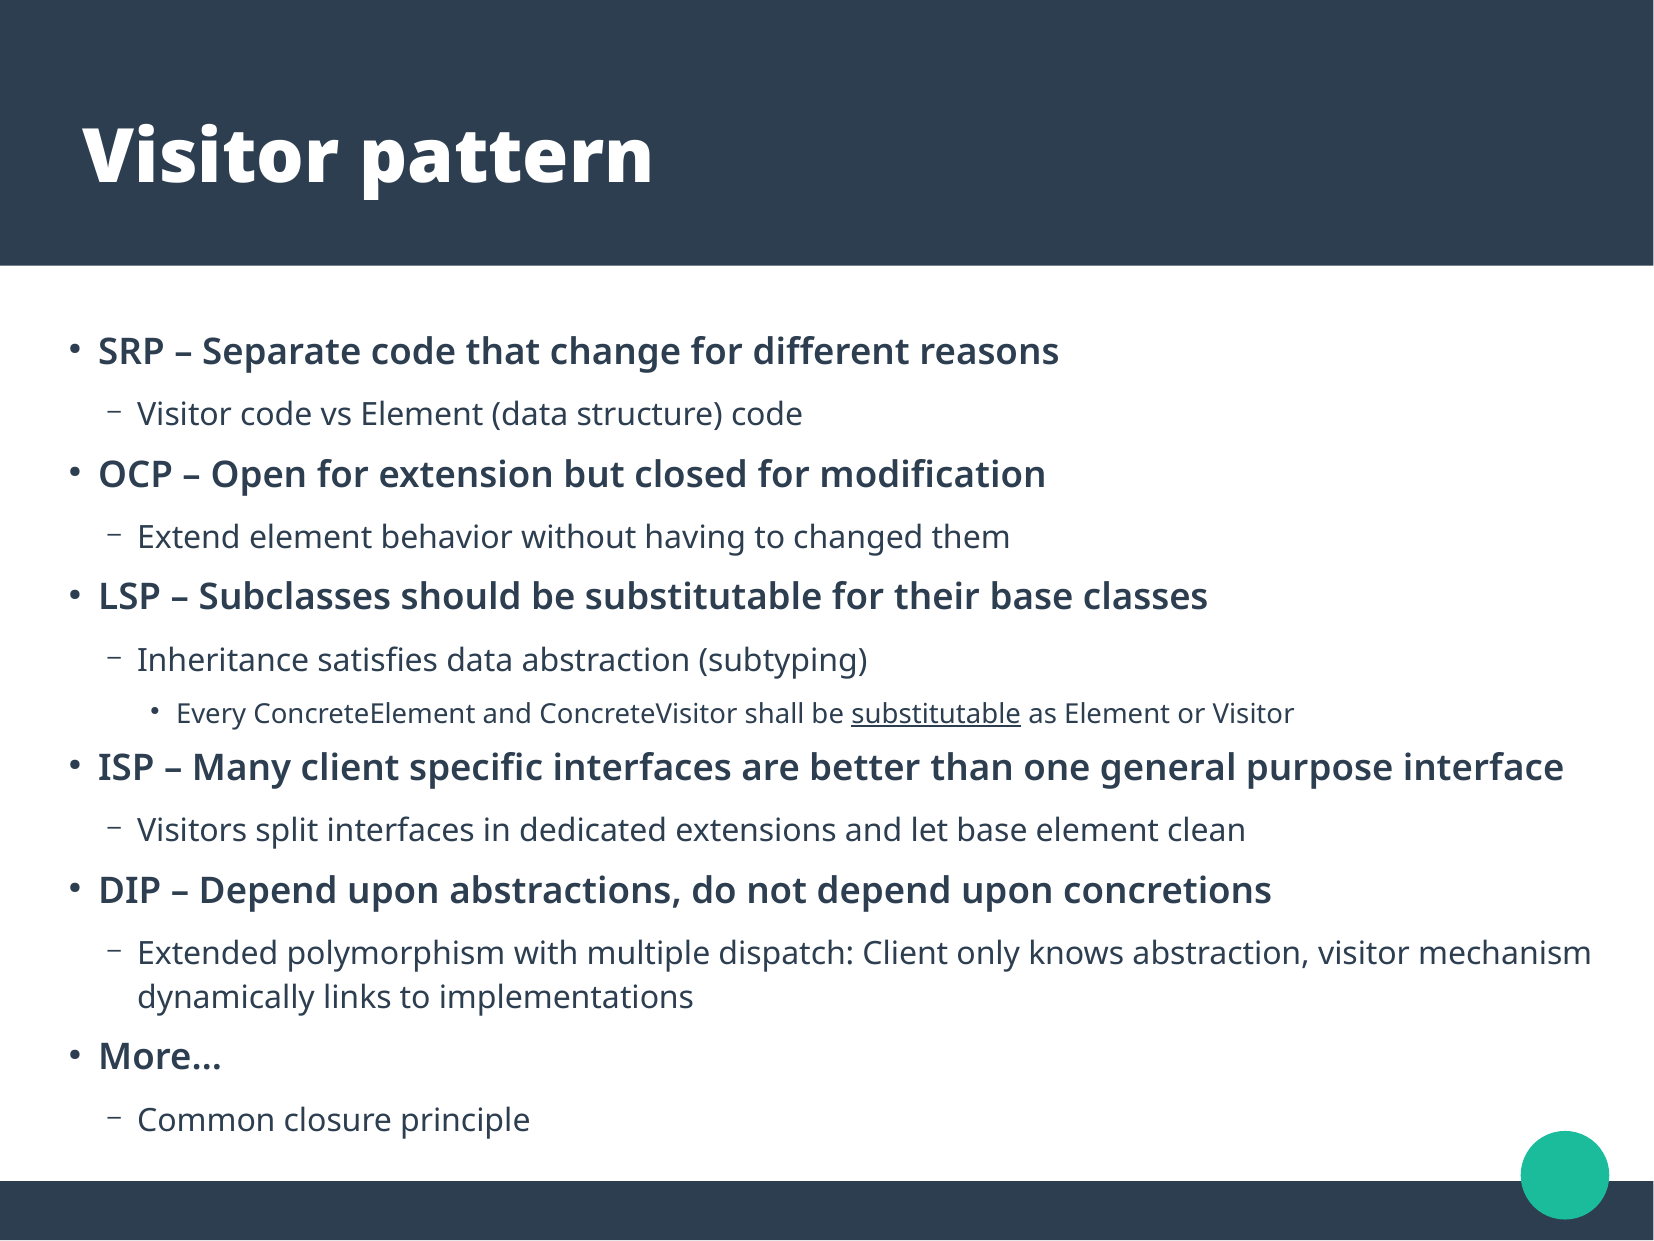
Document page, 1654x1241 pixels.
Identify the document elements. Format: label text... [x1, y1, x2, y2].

title Visitor pattern [82, 49, 1571, 257]
list SRP – Separate code that change for different reasons Visitor code vs Element (data structure) code OCP – Open for extension but closed for modification Extend element behavior without having to changed them LSP – Subclasses should be substitutable for their base classes Inheritance satisfies data abstraction (subtyping) Every ConcreteElement and ConcreteVisitor shall be substitutable as Element or Visitor ISP – Many client specific interfaces are better than one general purpose interface Visitors split interfaces in dedicated extensions and let base element clean DIP – Depend upon abstractions, do not depend upon concretions Extended polymorphism with multiple dispatch: Client only knows abstraction, visitor mechanism dynamically links to implementations More… Common closure principle [59, 324, 1595, 1152]
